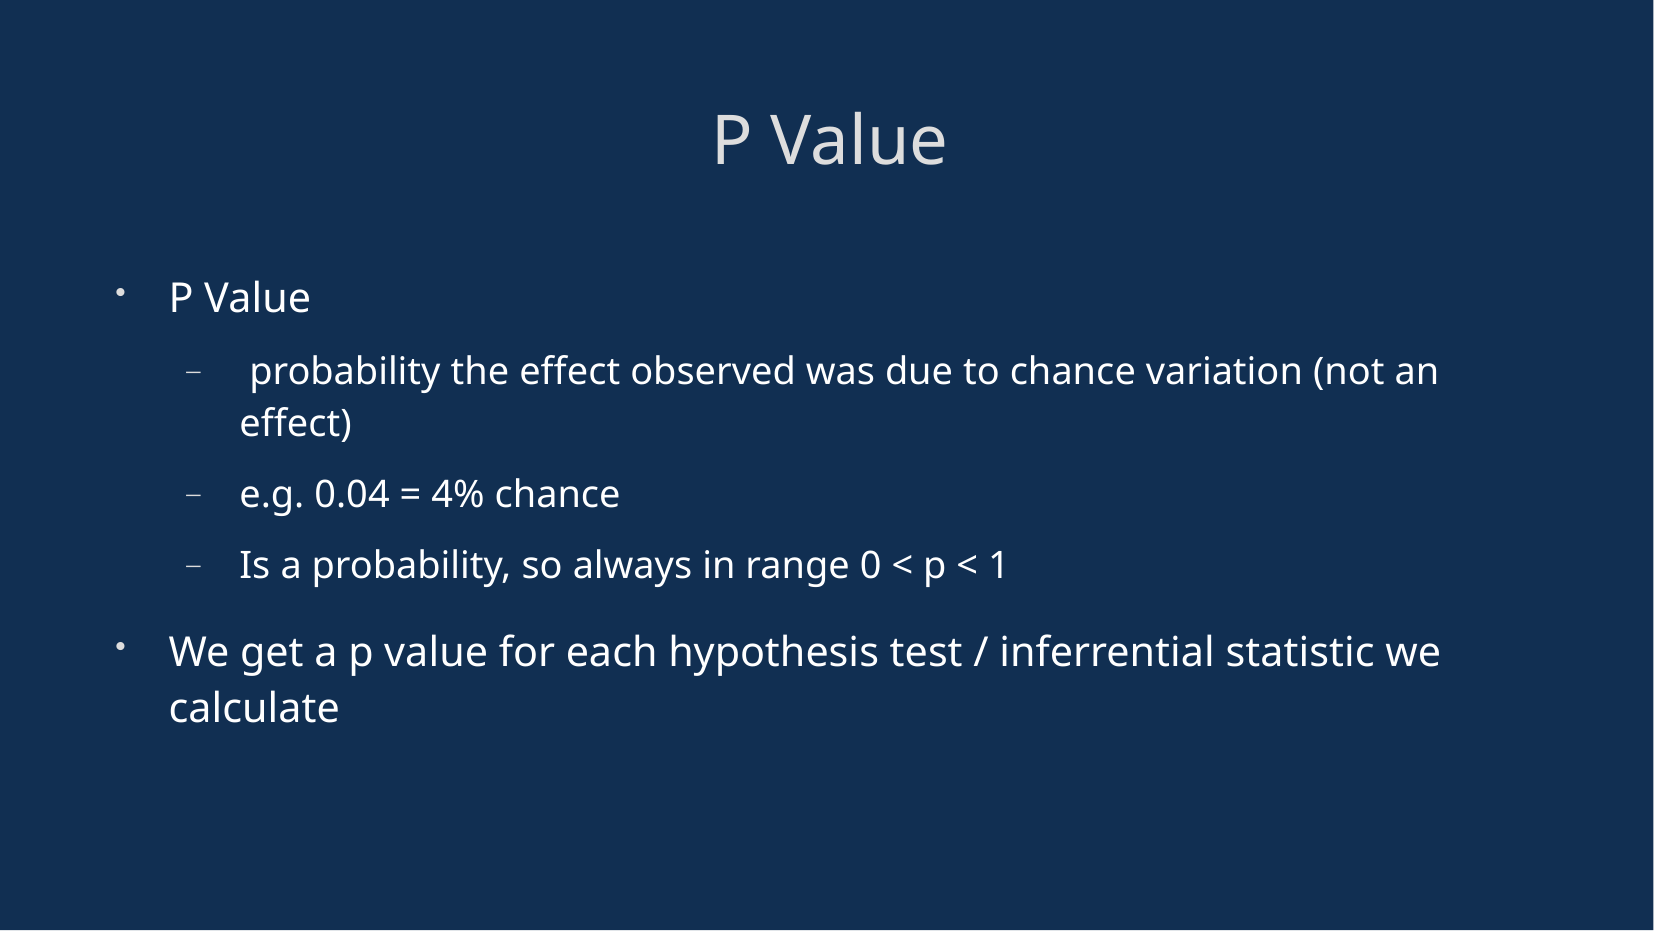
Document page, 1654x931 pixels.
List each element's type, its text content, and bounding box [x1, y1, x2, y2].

list P Value probability the effect observed was due to chance variation (not an effect) e.g. 0.04 = 4% chance Is a probability, so always in range 0 < p < 1 We get a p value for each hypothesis test / inferrential statistic we calculate [97, 268, 1563, 806]
title P Value [97, 56, 1563, 220]
